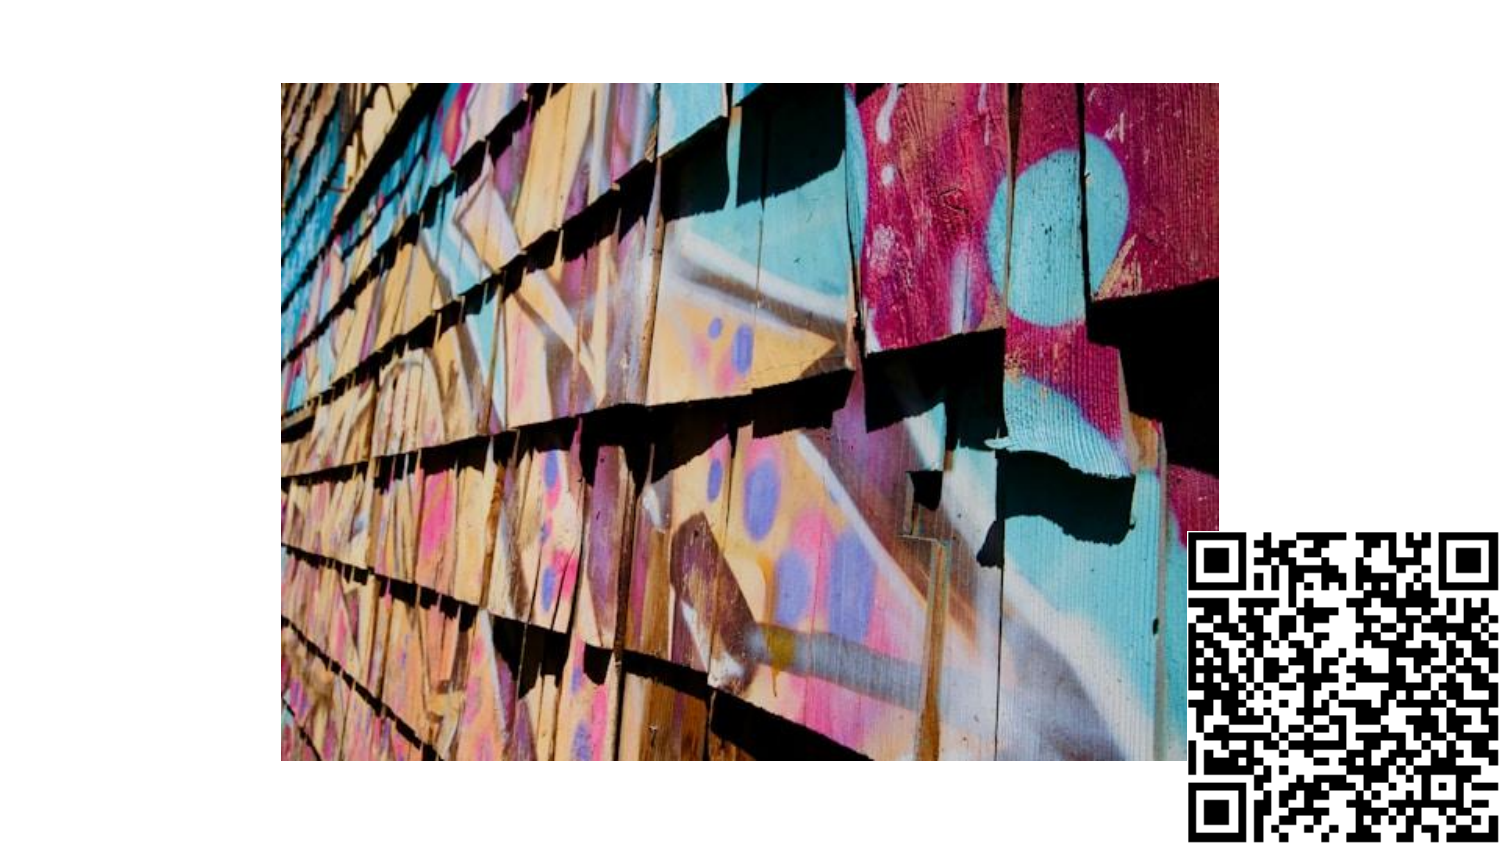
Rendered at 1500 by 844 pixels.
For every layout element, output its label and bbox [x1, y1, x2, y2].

picture [281, 83, 1500, 844]
